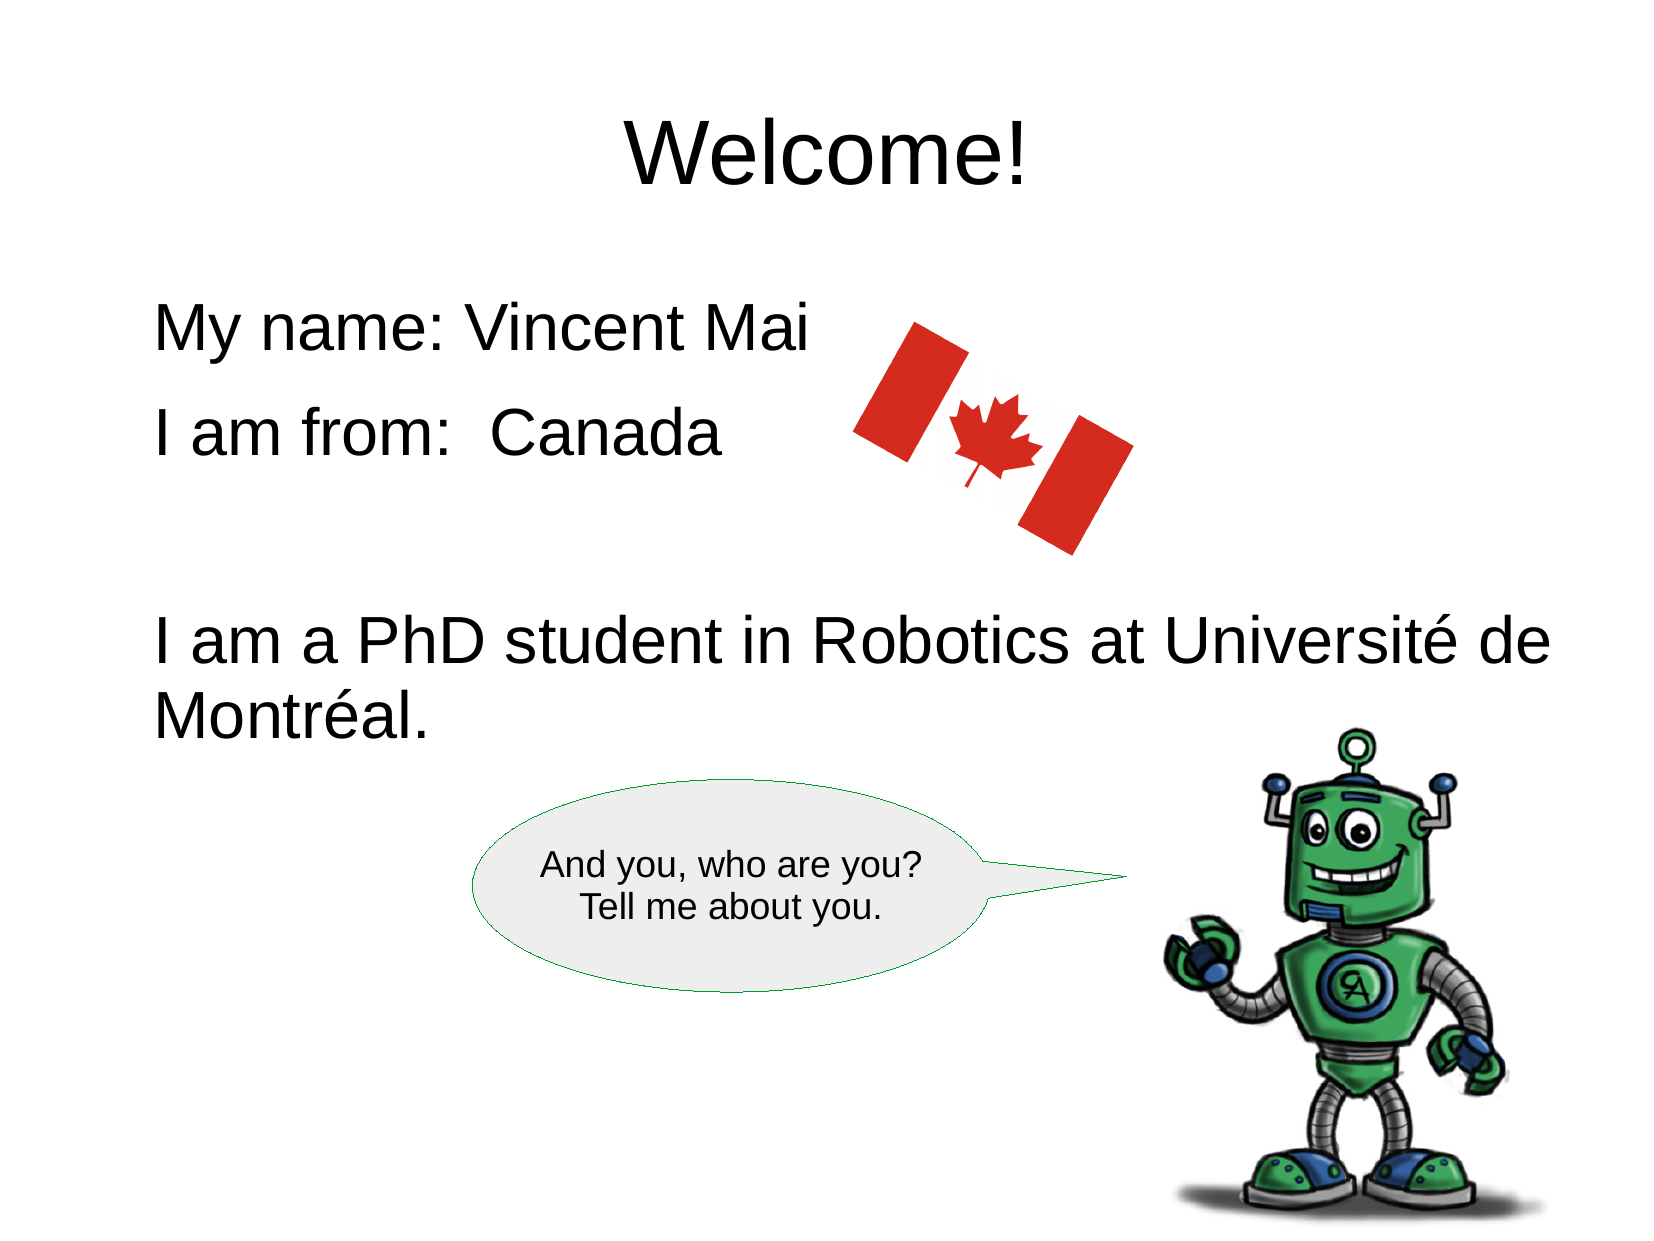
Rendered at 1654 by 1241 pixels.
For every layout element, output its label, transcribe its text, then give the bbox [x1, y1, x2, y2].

text_box And you, who are you? Tell me about you. [472, 779, 1127, 993]
picture [1143, 696, 1571, 1241]
picture [852, 321, 1134, 556]
title Welcome! [82, 49, 1571, 257]
list My name: Vincent Mai I am from: Canada I am a PhD student in Robotics at Université de Montréal. [82, 290, 1571, 1010]
